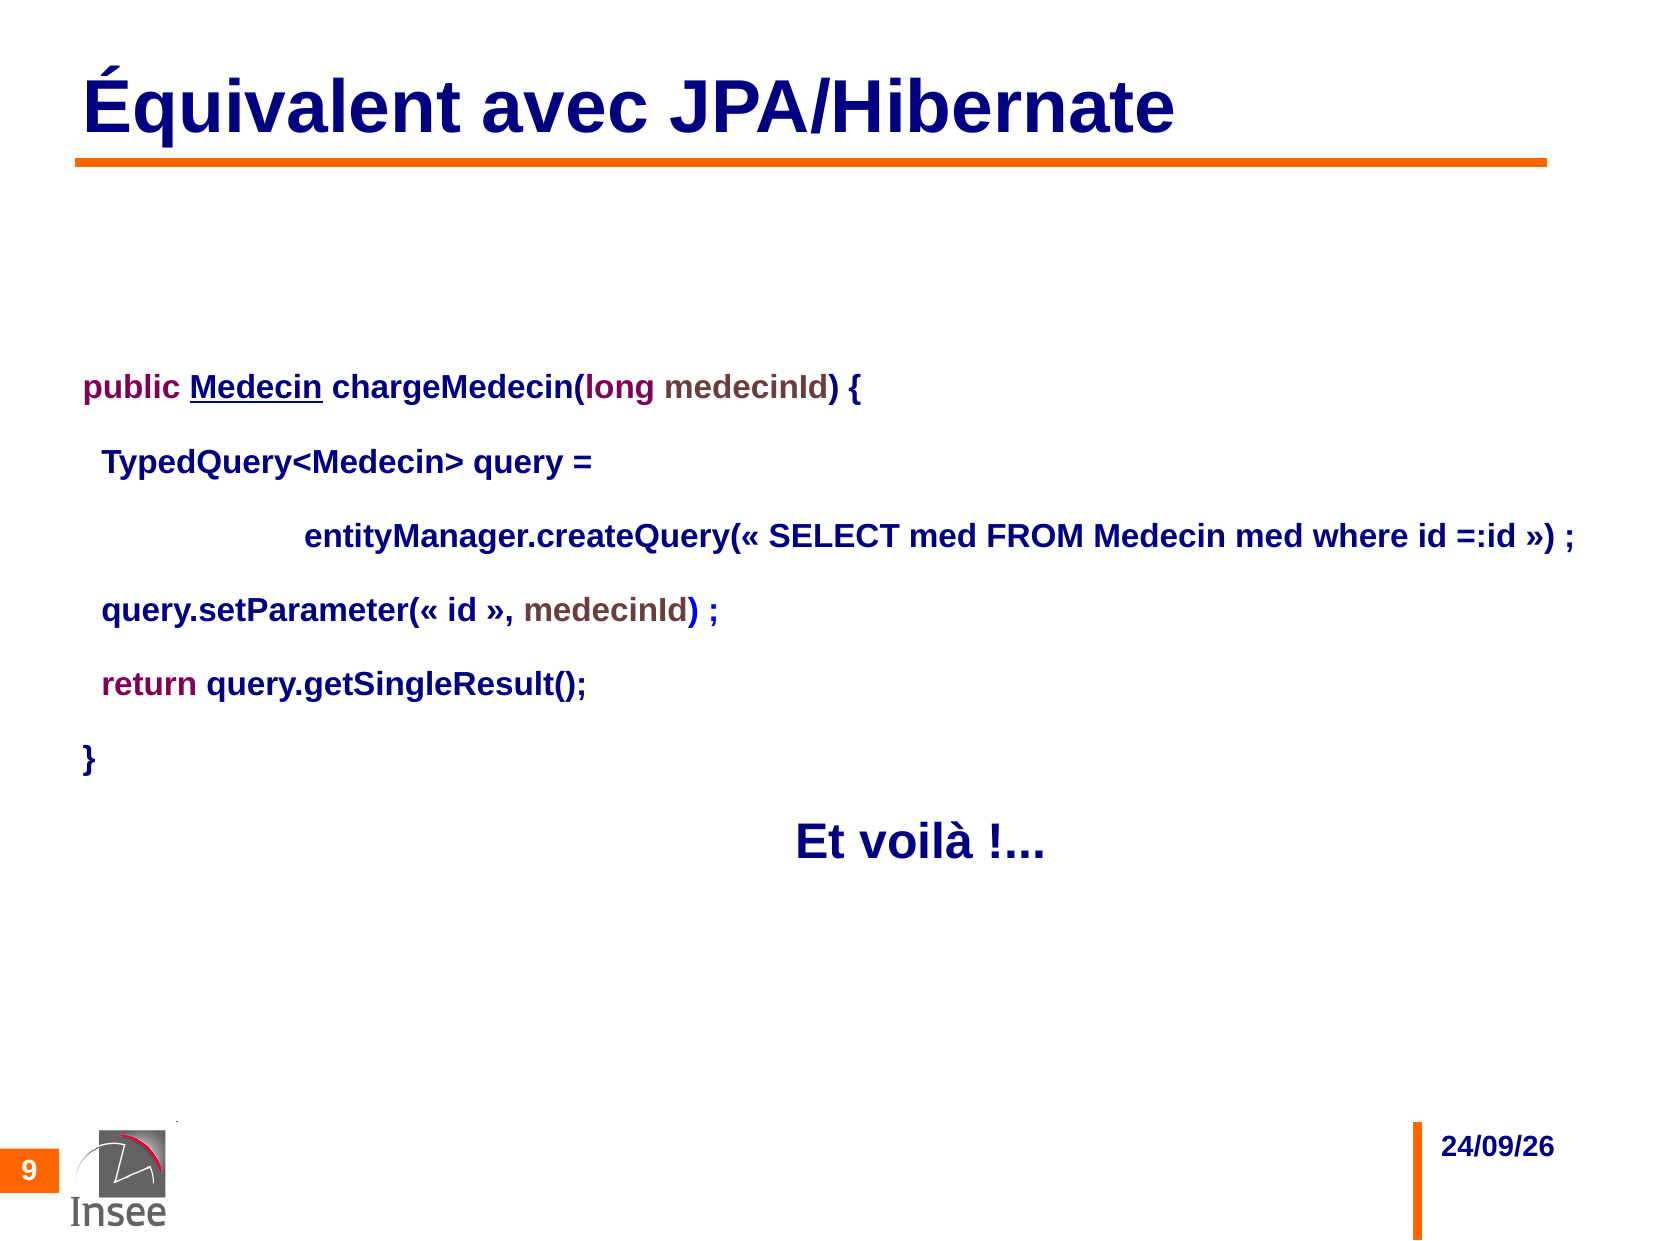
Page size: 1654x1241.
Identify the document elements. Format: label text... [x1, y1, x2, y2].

picture [62, 1121, 178, 1241]
title Équivalent avec JPA/Hibernate [82, 49, 1619, 163]
list public Medecin chargeMedecin(long medecinId) { TypedQuery<Medecin> query = entityManager.createQuery(« SELECT med FROM Medecin med where id =:id ») ; query.setParameter(« id », medecinId) ; return query.getSingleResult(); } Et voilà !... [82, 183, 1654, 1134]
